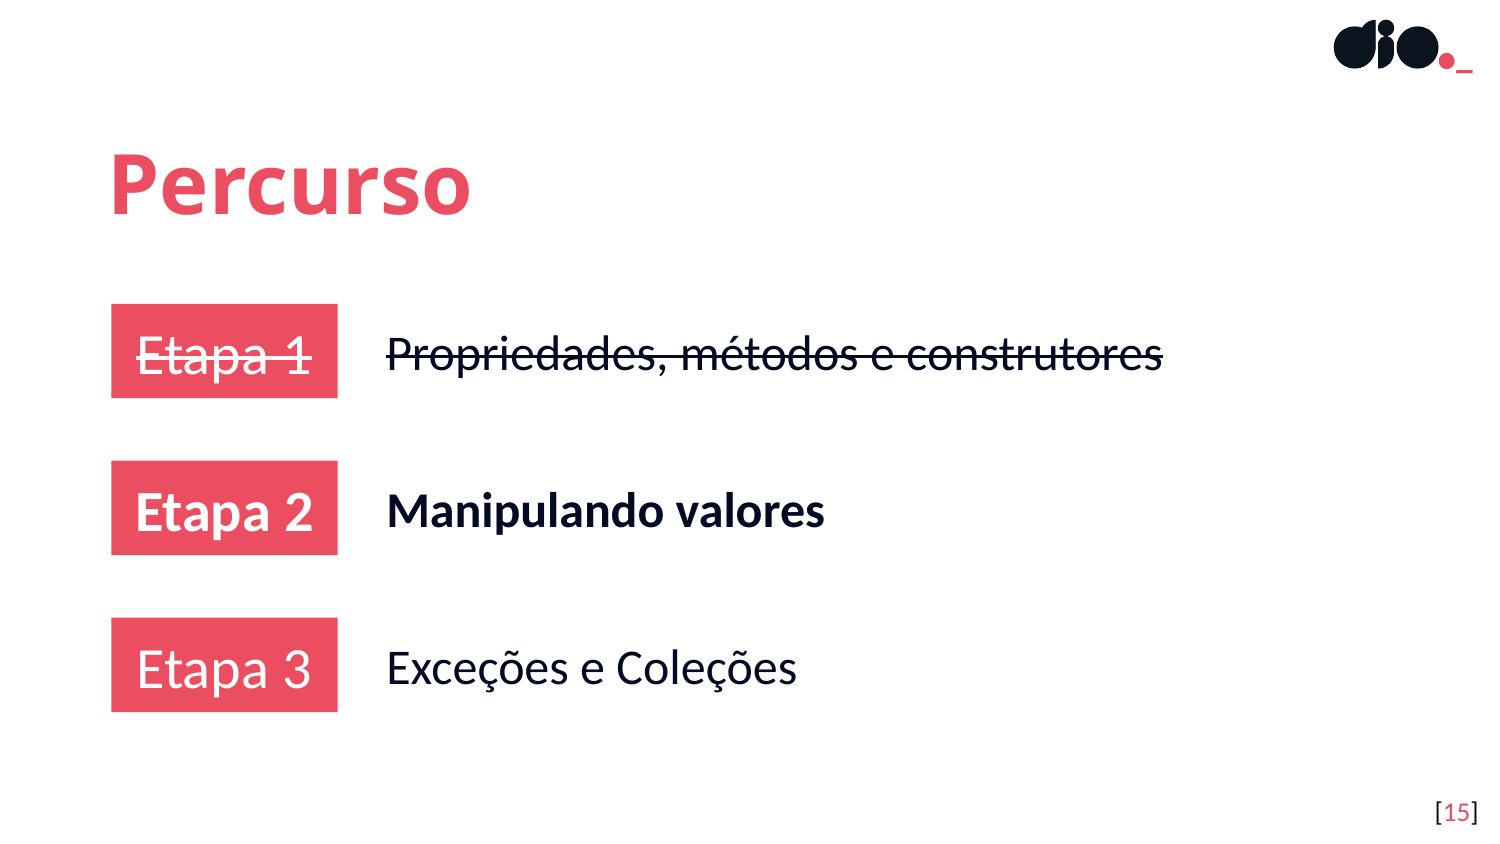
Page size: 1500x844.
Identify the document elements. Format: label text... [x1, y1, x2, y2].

text_box Etapa 1 [111, 303, 338, 399]
text_box Etapa 3 [111, 617, 338, 713]
picture [1333, 19, 1473, 74]
text_box Manipulando valores [371, 470, 1437, 546]
text_box Percurso [92, 104, 1309, 243]
text_box Etapa 2 [111, 460, 338, 556]
slide_number [<number>] [1403, 779, 1494, 844]
text_box Propriedades, métodos e construtores [371, 313, 1384, 389]
text_box Exceções e Coleções [371, 627, 1384, 703]
